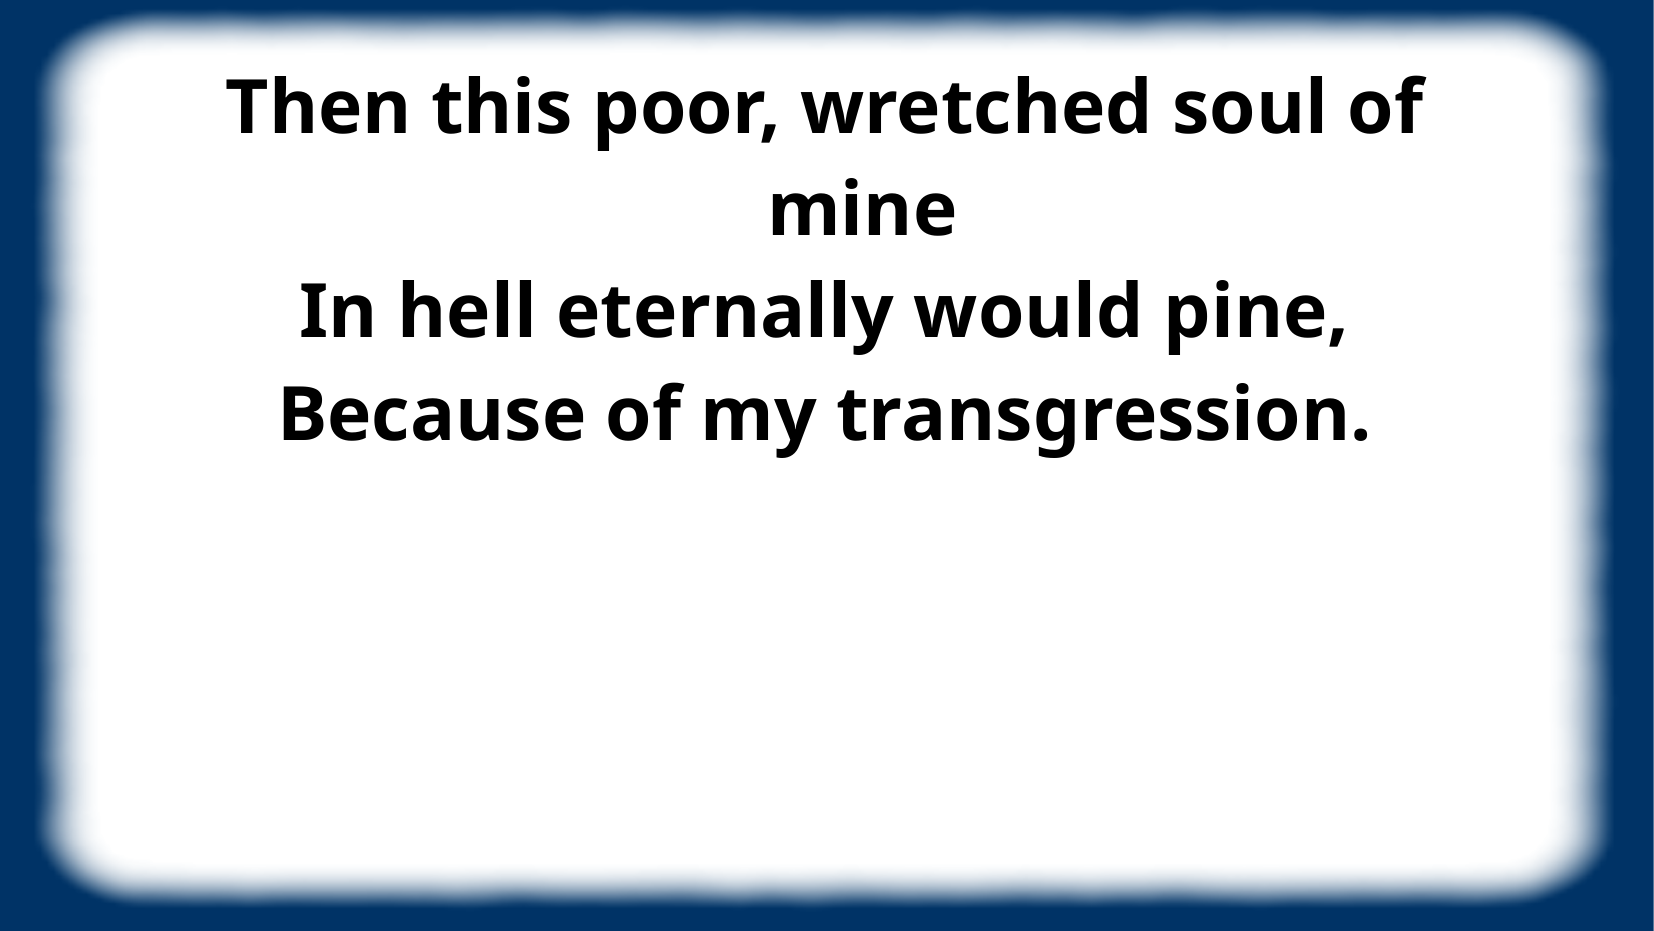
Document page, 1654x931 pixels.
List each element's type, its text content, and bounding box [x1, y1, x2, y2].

text_box Then this poor, wretched soul of mine In hell eternally would pine, Because of my transgression. [120, 45, 1531, 361]
picture [0, 0, 1654, 931]
